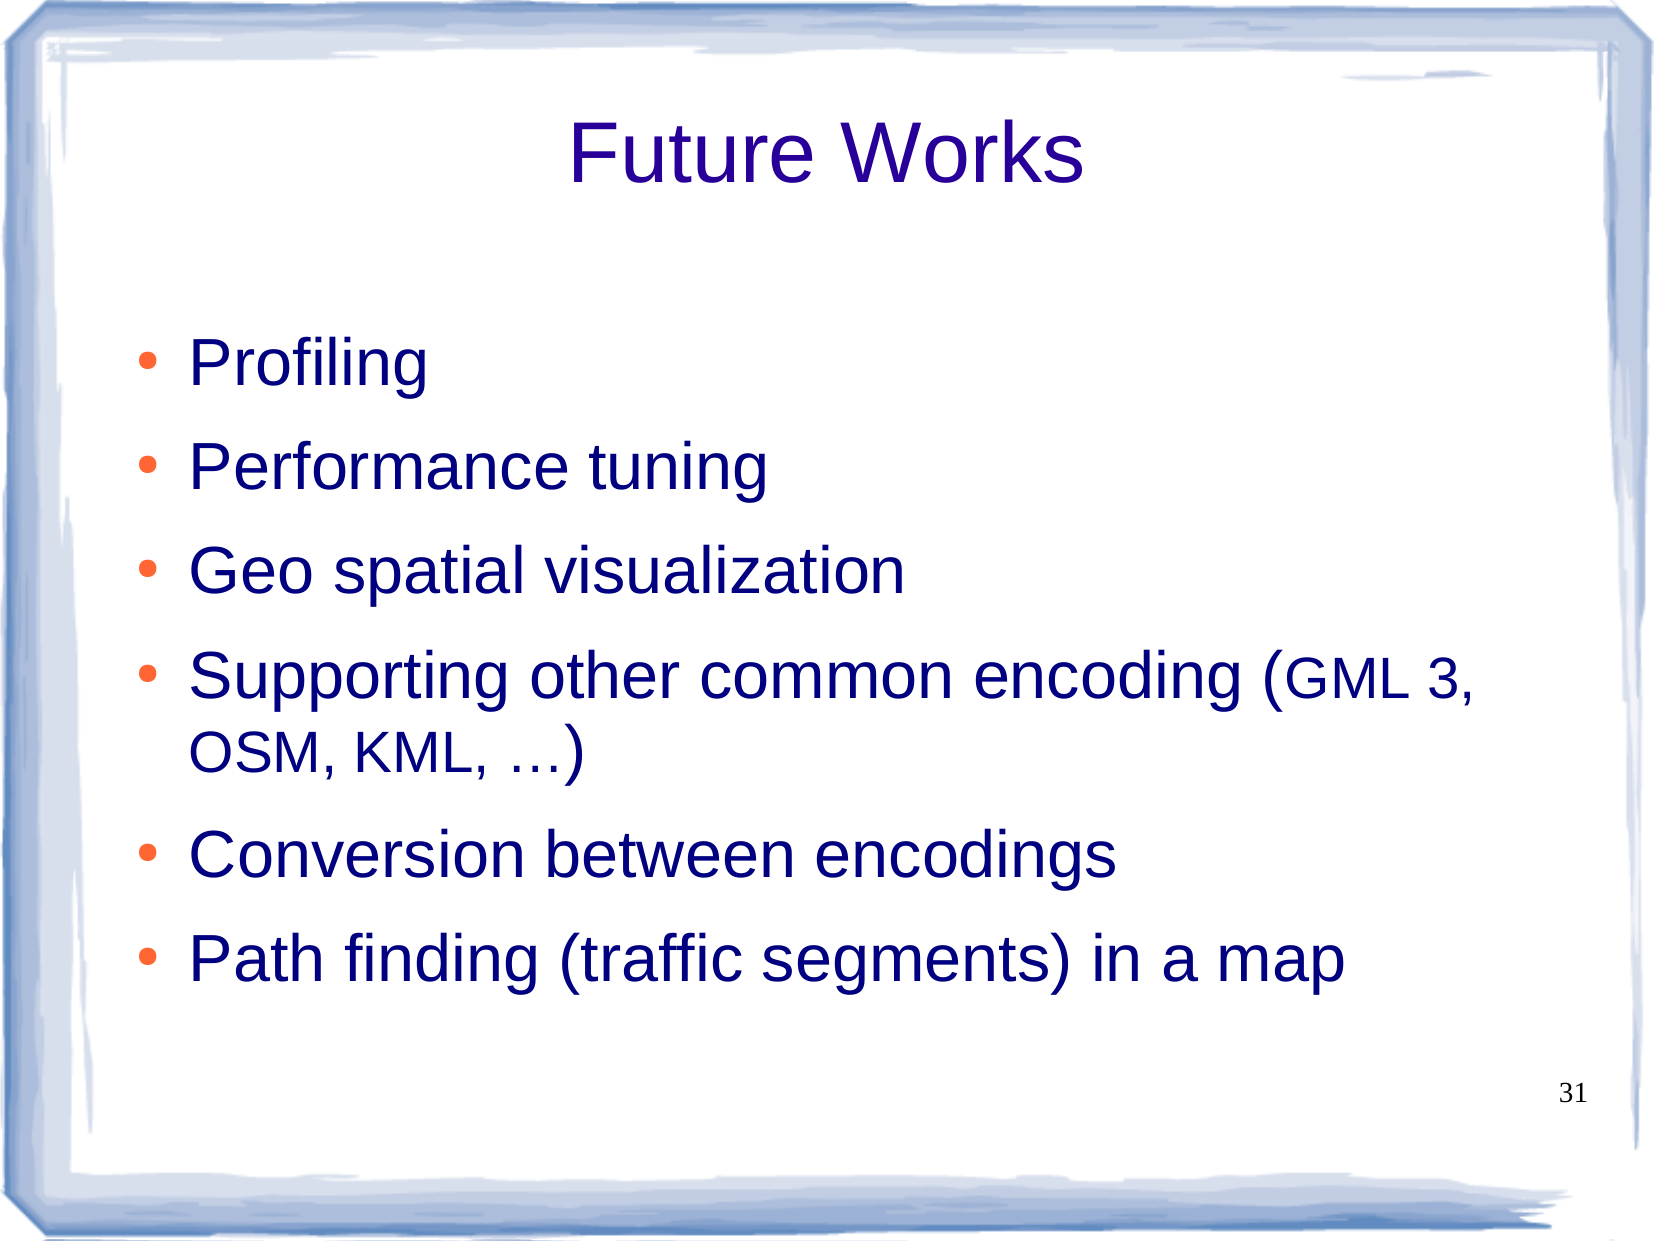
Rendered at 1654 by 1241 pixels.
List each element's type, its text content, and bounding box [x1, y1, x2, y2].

title Future Works [82, 49, 1571, 257]
list Profiling Performance tuning Geo spatial visualization Supporting other common encoding (GML 3, OSM, KML, …) Conversion between encodings Path finding (traffic segments) in a map [118, 324, 1571, 1045]
picture [0, 0, 1654, 1241]
